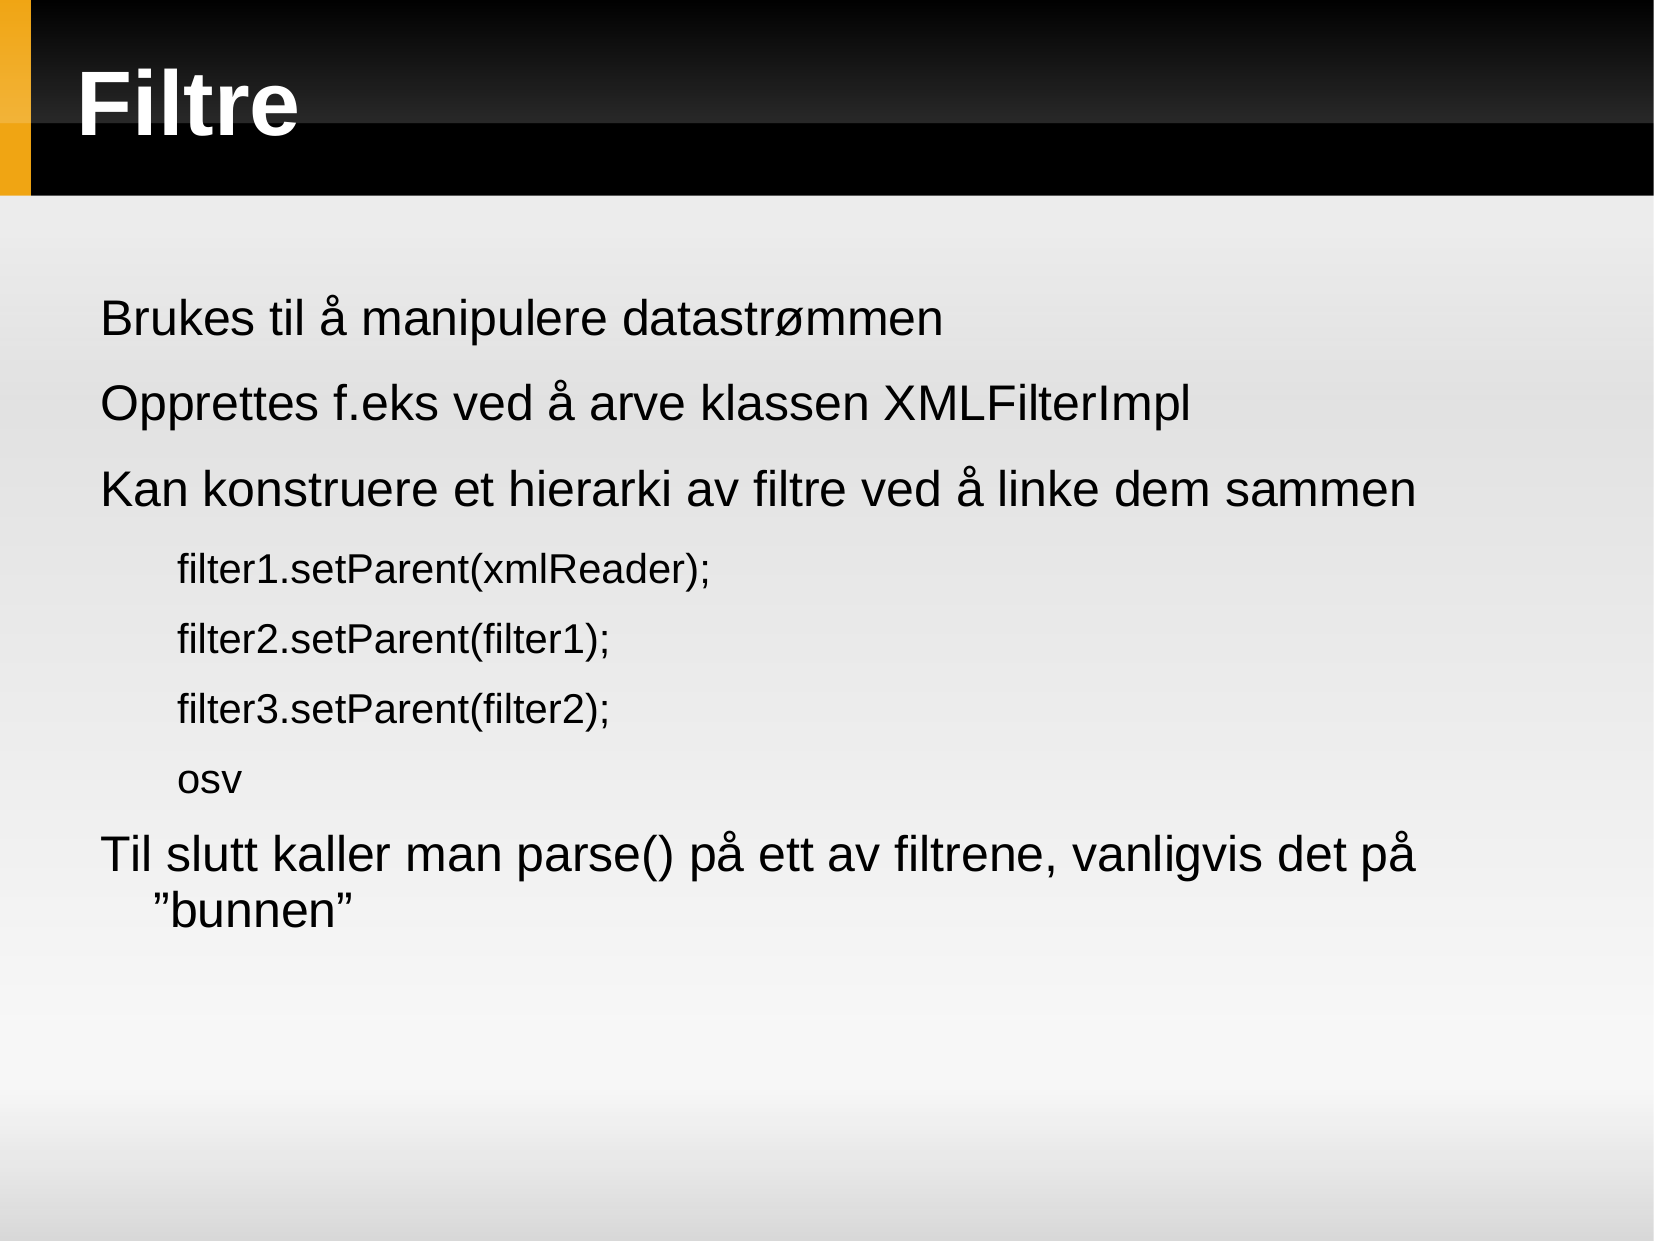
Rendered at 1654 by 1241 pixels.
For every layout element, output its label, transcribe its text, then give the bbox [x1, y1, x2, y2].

list Brukes til å manipulere datastrømmen Opprettes f.eks ved å arve klassen XMLFilterImpl Kan konstruere et hierarki av filtre ved å linke dem sammen filter1.setParent(xmlReader); filter2.setParent(filter1); filter3.setParent(filter2); osv Til slutt kaller man parse() på ett av filtrene, vanligvis det på ”bunnen” [82, 290, 1571, 1094]
title Filtre [76, 7, 1565, 200]
picture [0, 0, 1654, 1241]
